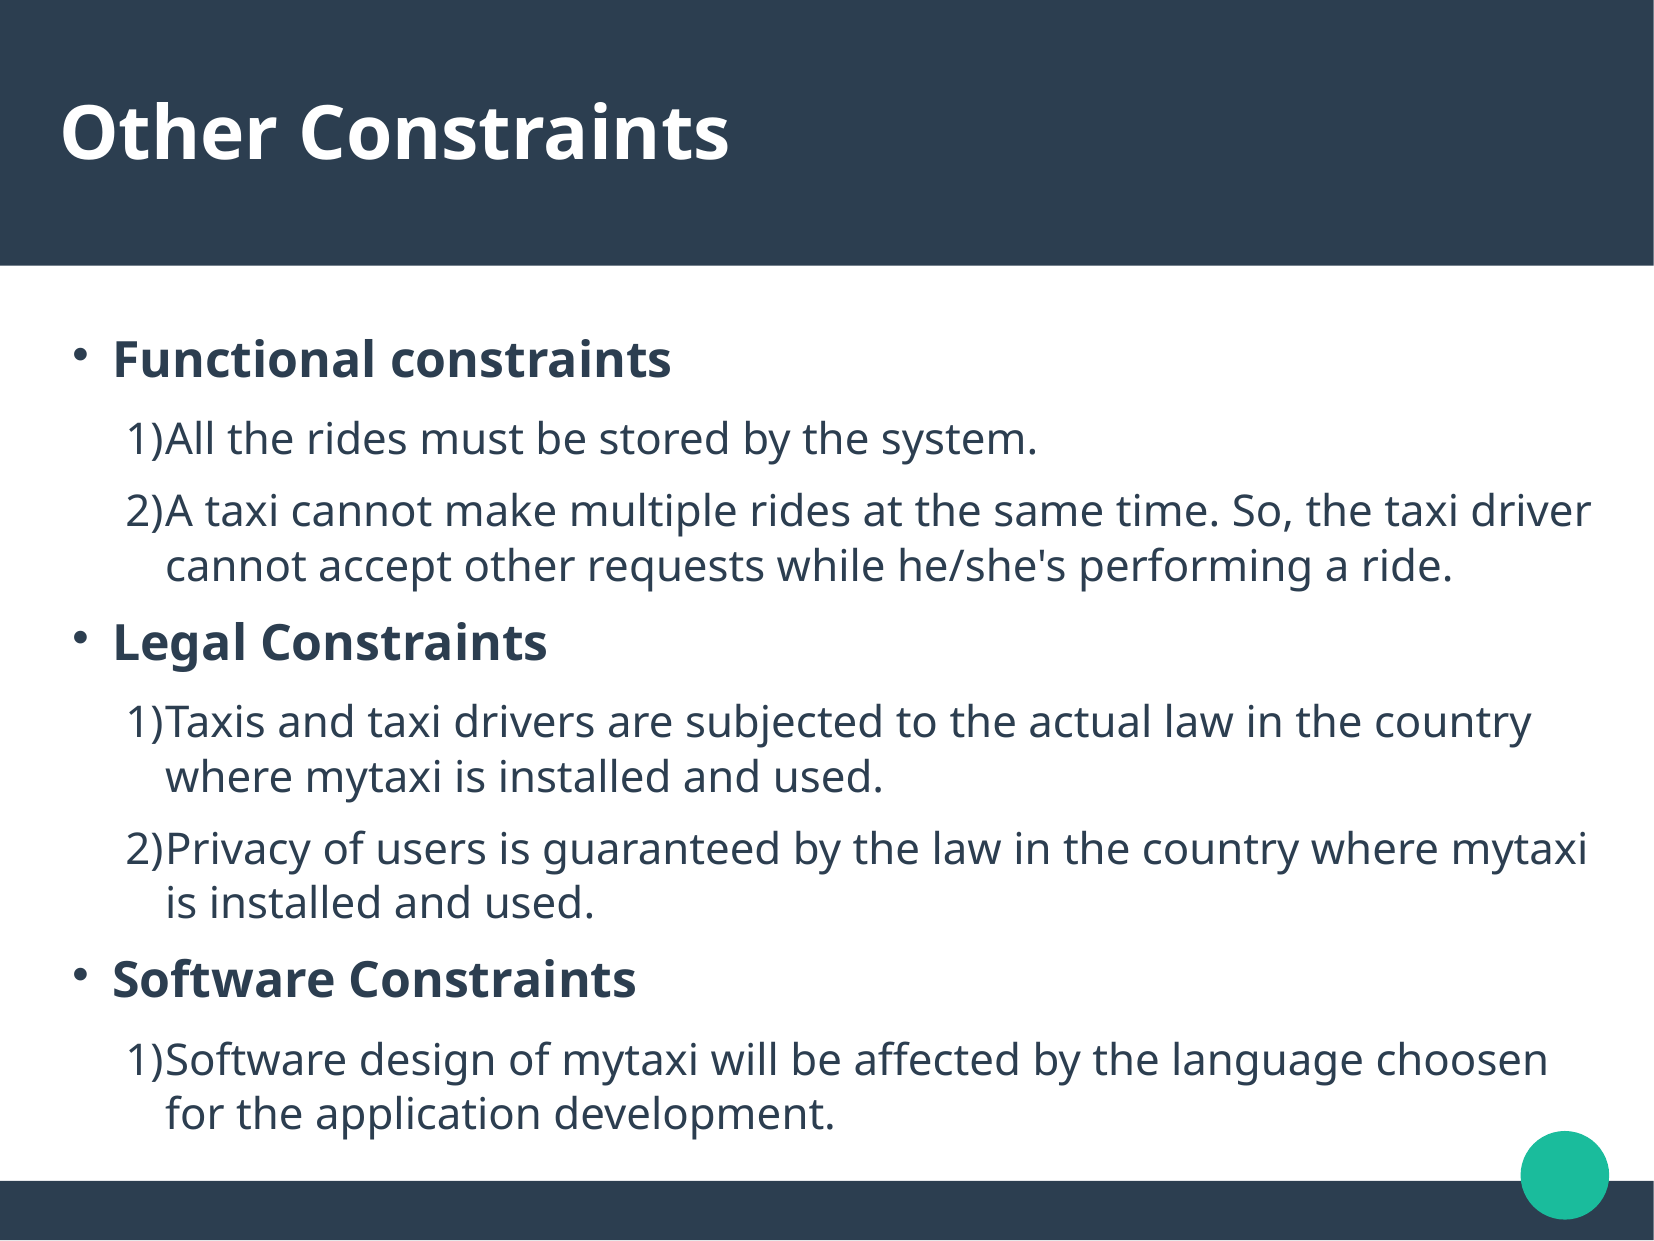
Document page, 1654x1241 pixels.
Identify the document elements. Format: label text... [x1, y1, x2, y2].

title Other Constraints [59, 49, 1595, 207]
list Functional constraints All the rides must be stored by the system. A taxi cannot make multiple rides at the same time. So, the taxi driver cannot accept other requests while he/she's performing a ride. Legal Constraints Taxis and taxi drivers are subjected to the actual law in the country where mytaxi is installed and used. Privacy of users is guaranteed by the law in the country where mytaxi is installed and used. Software Constraints Software design of mytaxi will be affected by the language choosen for the application development. [59, 324, 1595, 1152]
